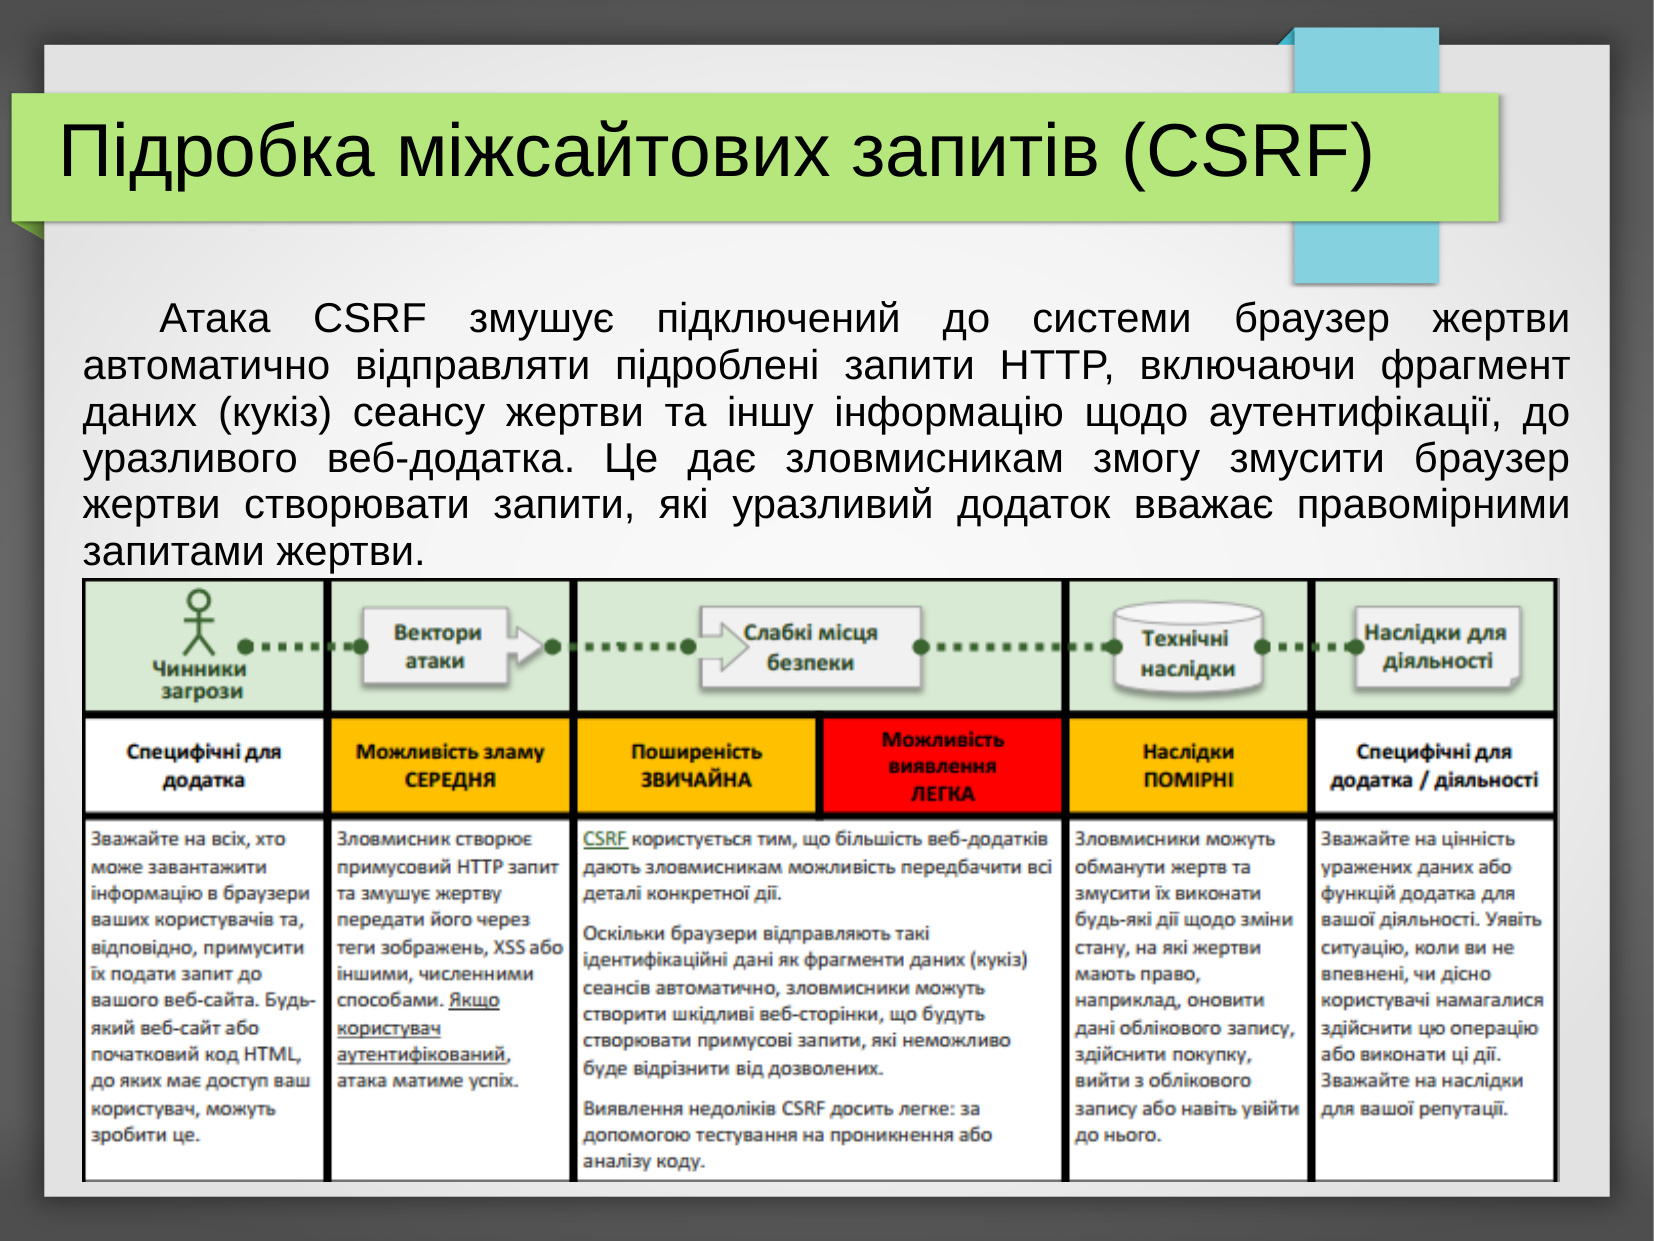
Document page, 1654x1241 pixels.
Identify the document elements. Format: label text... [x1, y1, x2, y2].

list Атака CSRF змушує підключений до системи браузер жертви автоматично відправляти підроблені запити HTTP, включаючи фрагмент даних (кукіз) сеансу жертви та іншу інформацію щодо аутентифікації, до уразливого веб-додатка. Це дає зловмисникам змогу змусити браузер жертви створювати запити, які уразливий додаток вважає правомірними запитами жертви. [82, 295, 1571, 1015]
title Підробка міжсайтових запитів (CSRF) [59, 108, 1489, 277]
picture [0, 0, 1654, 1241]
